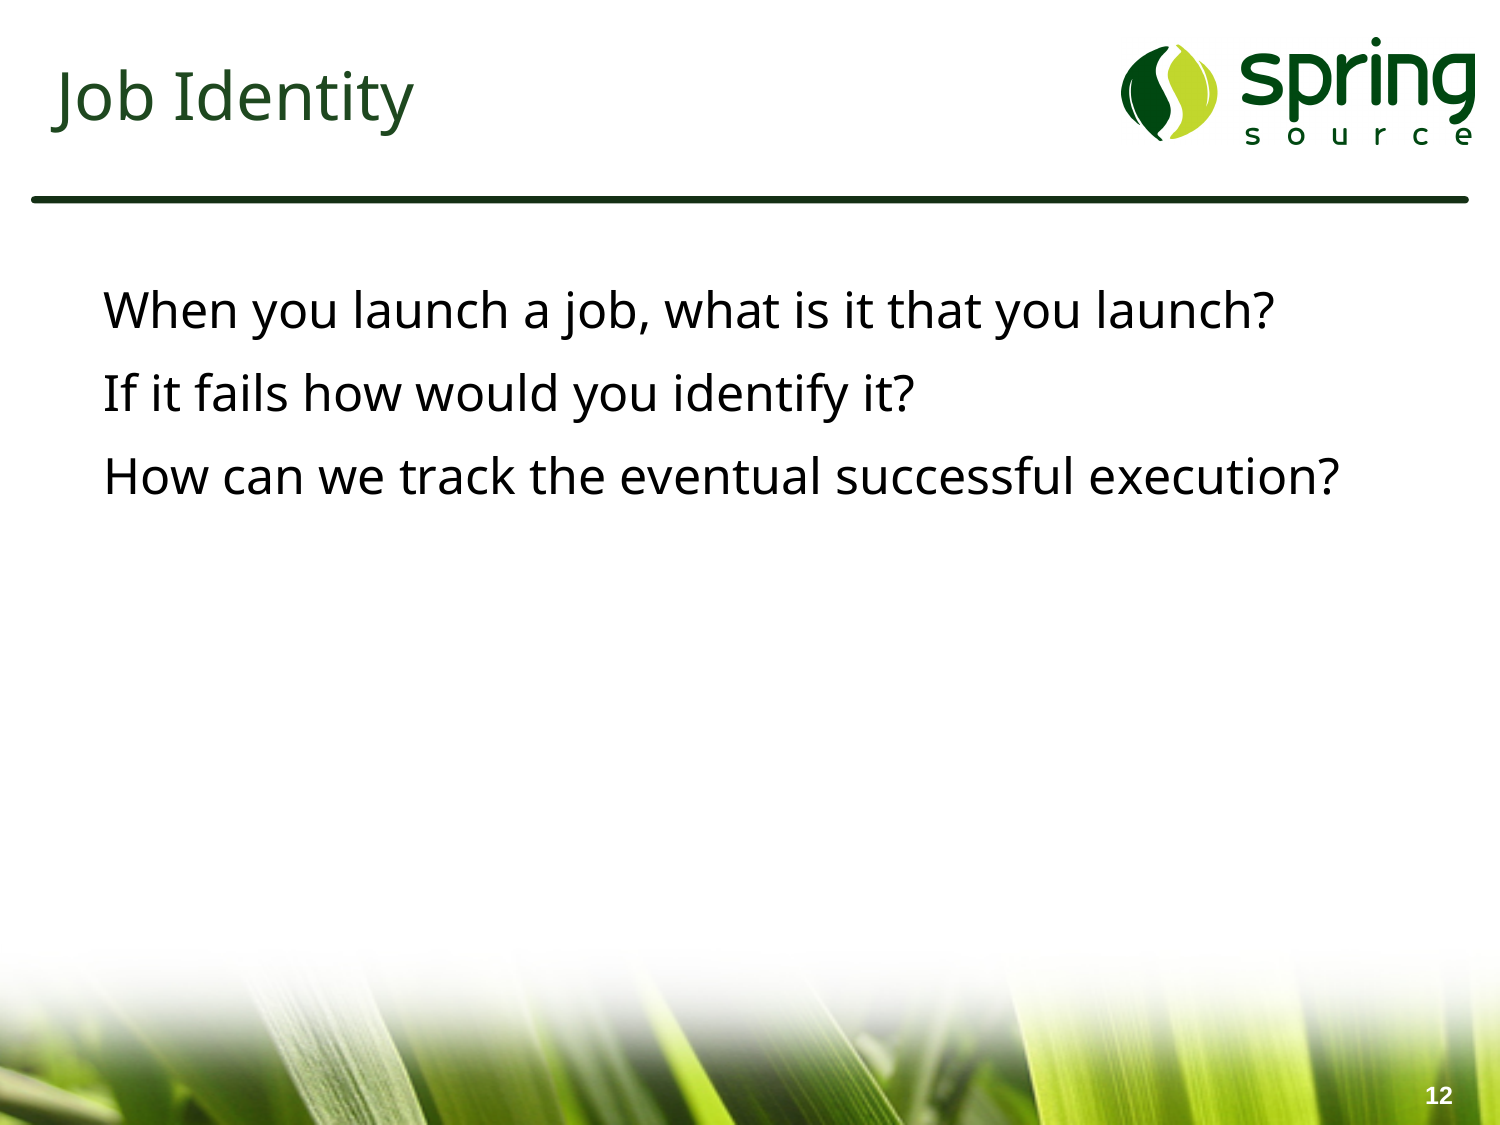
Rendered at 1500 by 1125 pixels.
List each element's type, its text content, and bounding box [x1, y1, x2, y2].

title Job Identity [56, 14, 1089, 175]
picture [1121, 37, 1475, 145]
picture [0, 944, 1500, 1125]
list When you launch a job, what is it that you launch? If it fails how would you identify it? How can we track the eventual successful execution? [103, 275, 1394, 923]
